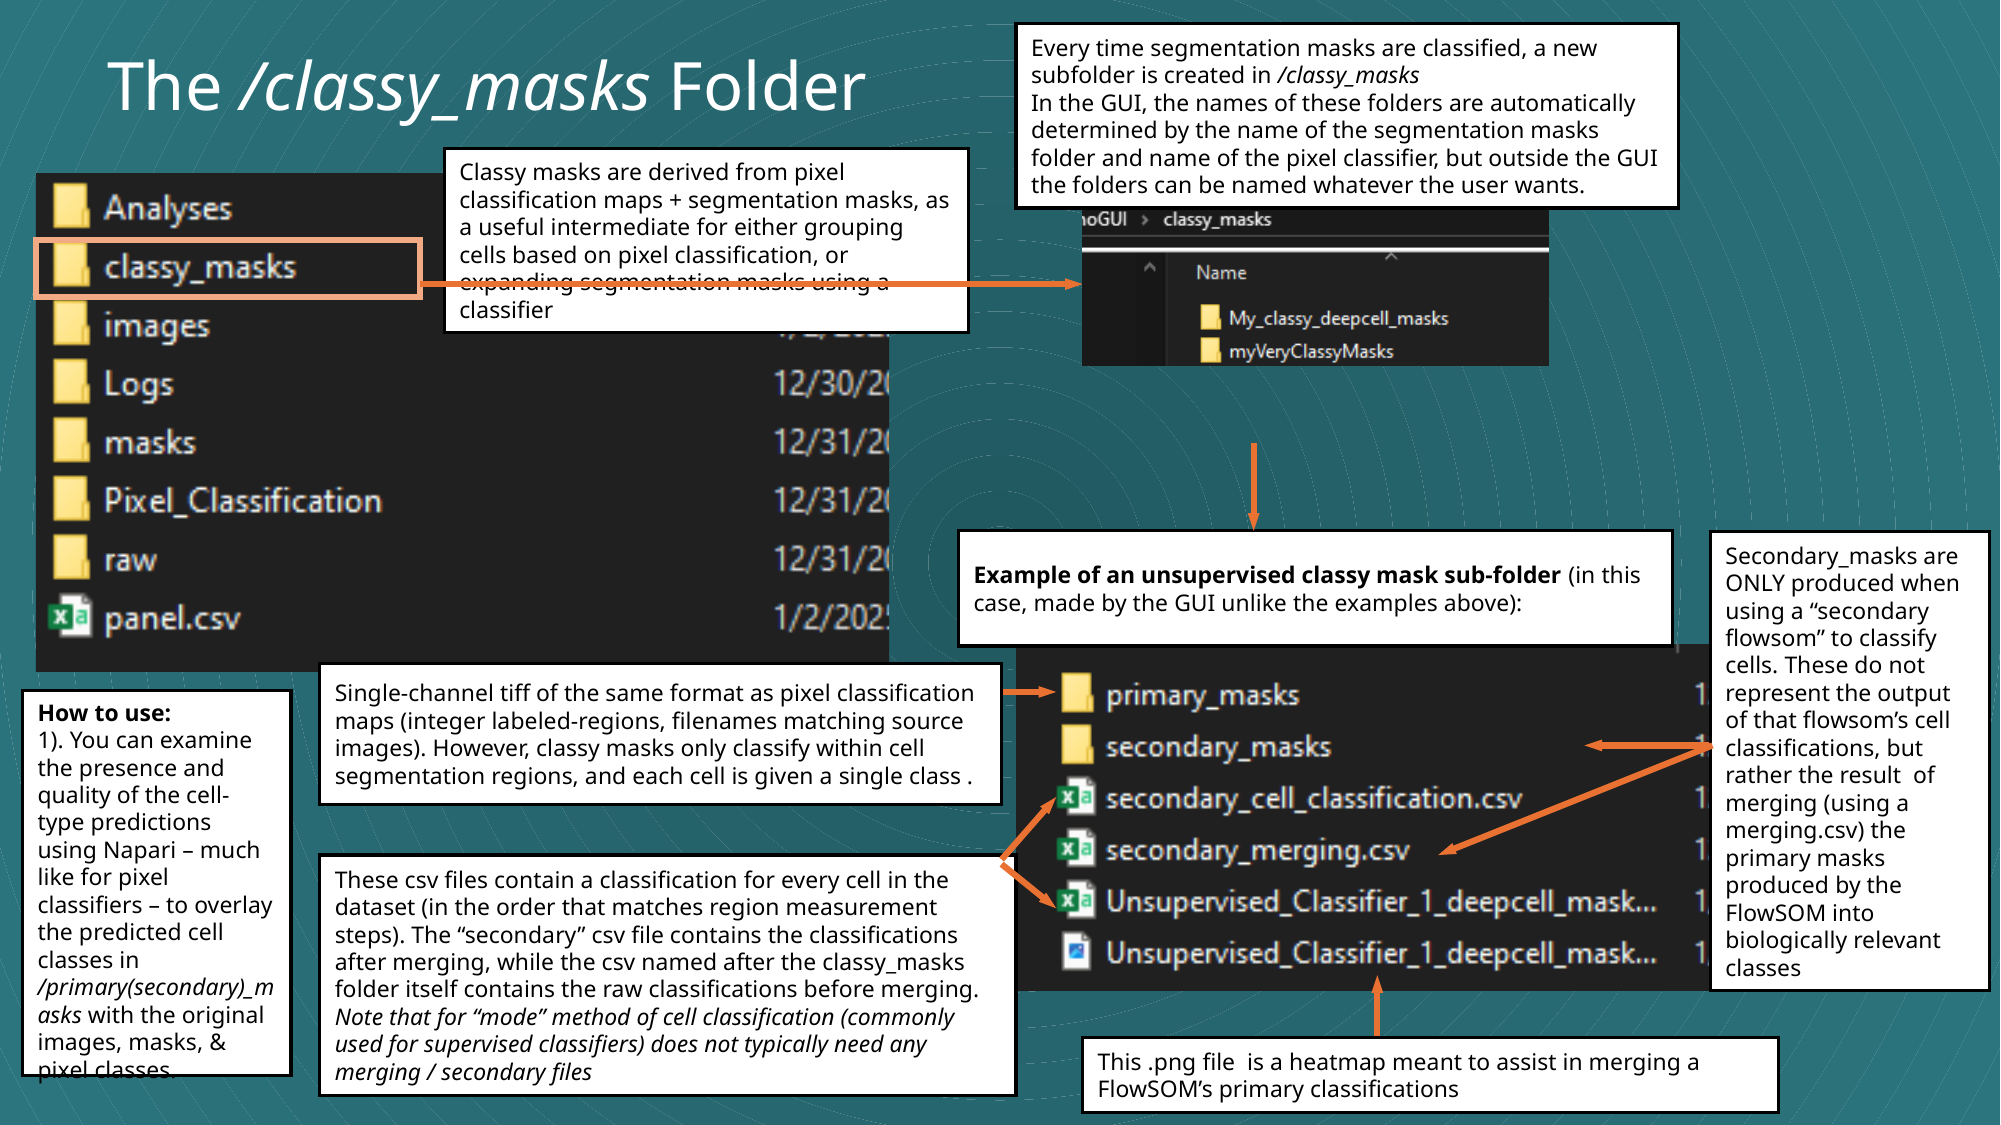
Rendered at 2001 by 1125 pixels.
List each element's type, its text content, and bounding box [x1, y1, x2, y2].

picture [35, 287, 890, 672]
text_box Example of an unsupervised classy mask sub-folder (in this case, made by the GUI unlike the examples above): [959, 531, 1673, 646]
text_box Classy masks are derived from pixel classification maps + segmentation masks, as a useful intermediate for either grouping cells based on pixel classification, or expanding segmentation masks using a classifier [444, 148, 969, 281]
text_box Classy masks are derived from pixel classification maps + segmentation masks, as a useful intermediate for either grouping cells based on pixel classification, or expanding segmentation masks using a classifier [444, 287, 969, 333]
picture [35, 173, 444, 281]
picture [1016, 645, 1802, 991]
picture [39, 243, 417, 294]
text_box Single-channel tiff of the same format as pixel classification maps (integer labeled-regions, filenames matching source images). However, classy masks only classify within cell segmentation regions, and each cell is given a single class . [320, 663, 1002, 805]
picture [1082, 208, 1549, 366]
text_box This .png file is a heatmap meant to assist in merging a FlowSOM’s primary classifications [1083, 1038, 1779, 1112]
text_box These csv files contain a classification for every cell in the dataset (in the order that matches region measurement steps). The “secondary” csv file contains the classifications after merging, while the csv named after the classy_masks folder itself contains the raw classifications before merging. Note that for “mode” method of cell classification (commonly used for supervised classifiers) does not typically need any merging / secondary files [320, 855, 1016, 1095]
text_box Every time segmentation masks are classified, a new subfolder is created in /classy_masks In the GUI, the names of these folders are automatically determined by the name of the segmentation masks folder and name of the pixel classifier, but outside the GUI the folders can be named whatever the user wants. [1016, 24, 1679, 208]
text_box The /classy_masks Folder [35, 44, 939, 152]
text_box Secondary_masks are ONLY produced when using a “secondary flowsom” to classify cells. These do not represent the output of that flowsom’s cell classifications, but rather the result of merging (using a merging.csv) the primary masks produced by the FlowSOM into biologically relevant classes [1710, 532, 1989, 990]
text_box How to use: 1). You can examine the presence and quality of the cell-type predictions using Napari – much like for pixel classifiers – to overlay the predicted cell classes in /primary(secondary)_masks with the original images, masks, & pixel classes. [22, 691, 291, 1075]
